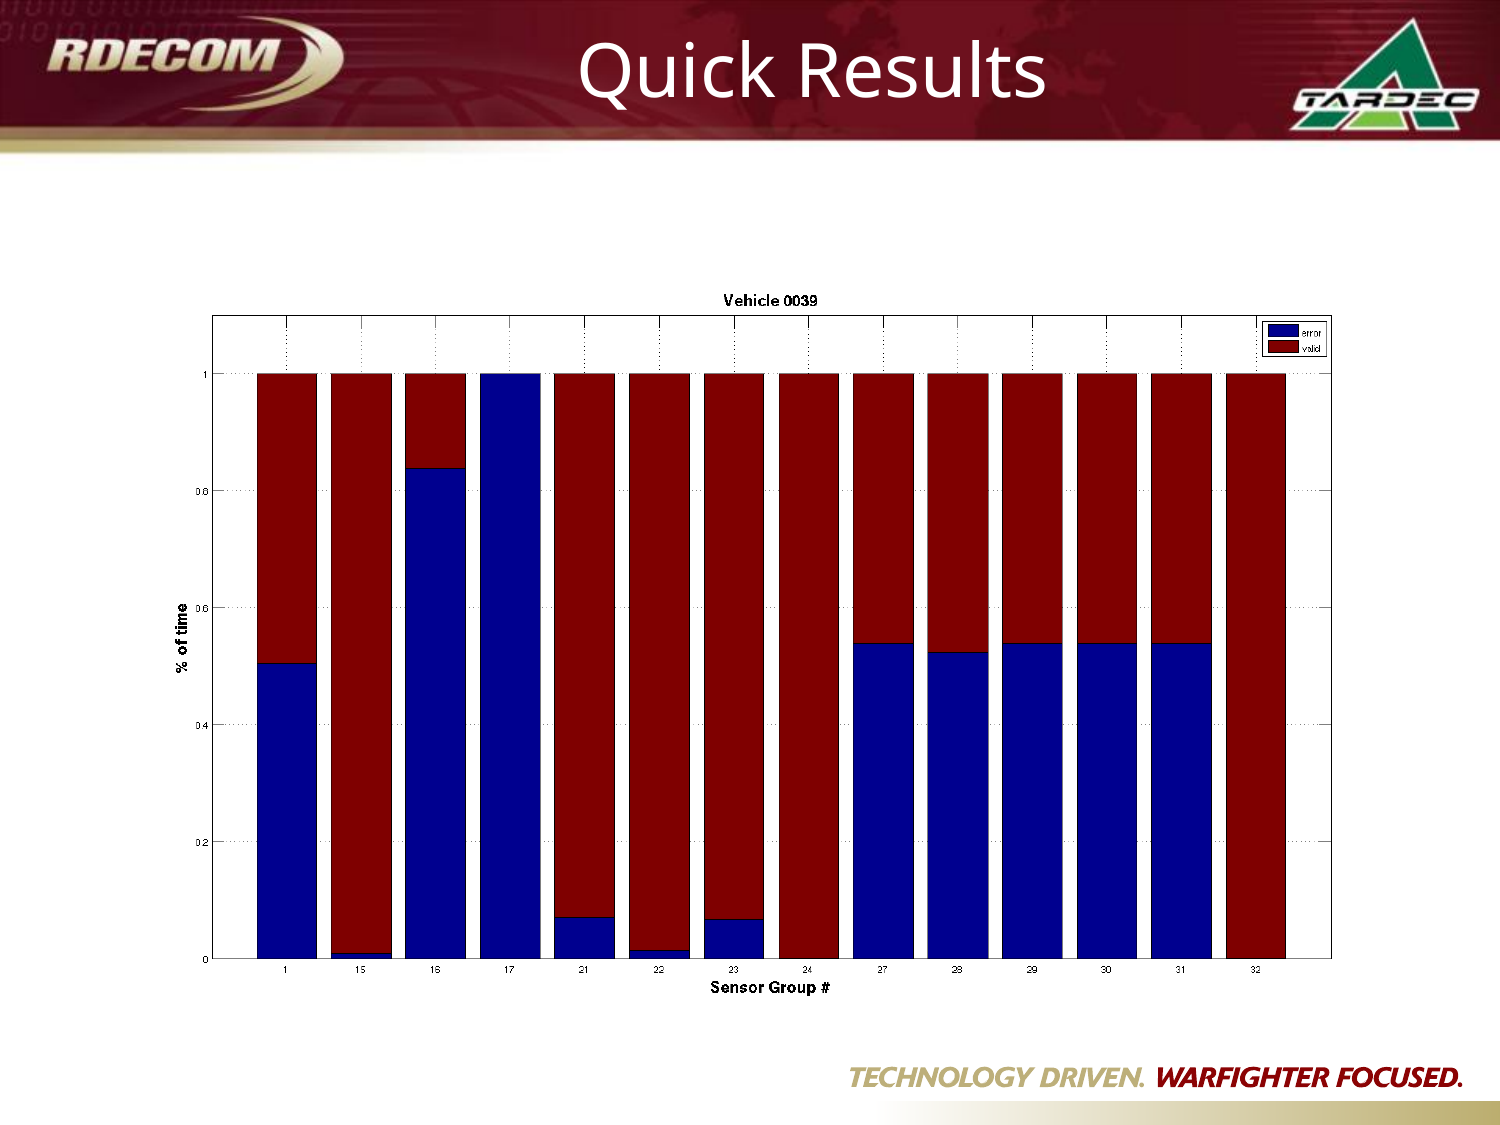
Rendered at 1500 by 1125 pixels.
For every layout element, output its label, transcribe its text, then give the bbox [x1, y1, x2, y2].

picture [0, 0, 1500, 171]
title Quick Results [350, 7, 1275, 131]
picture [24, 256, 1468, 1045]
